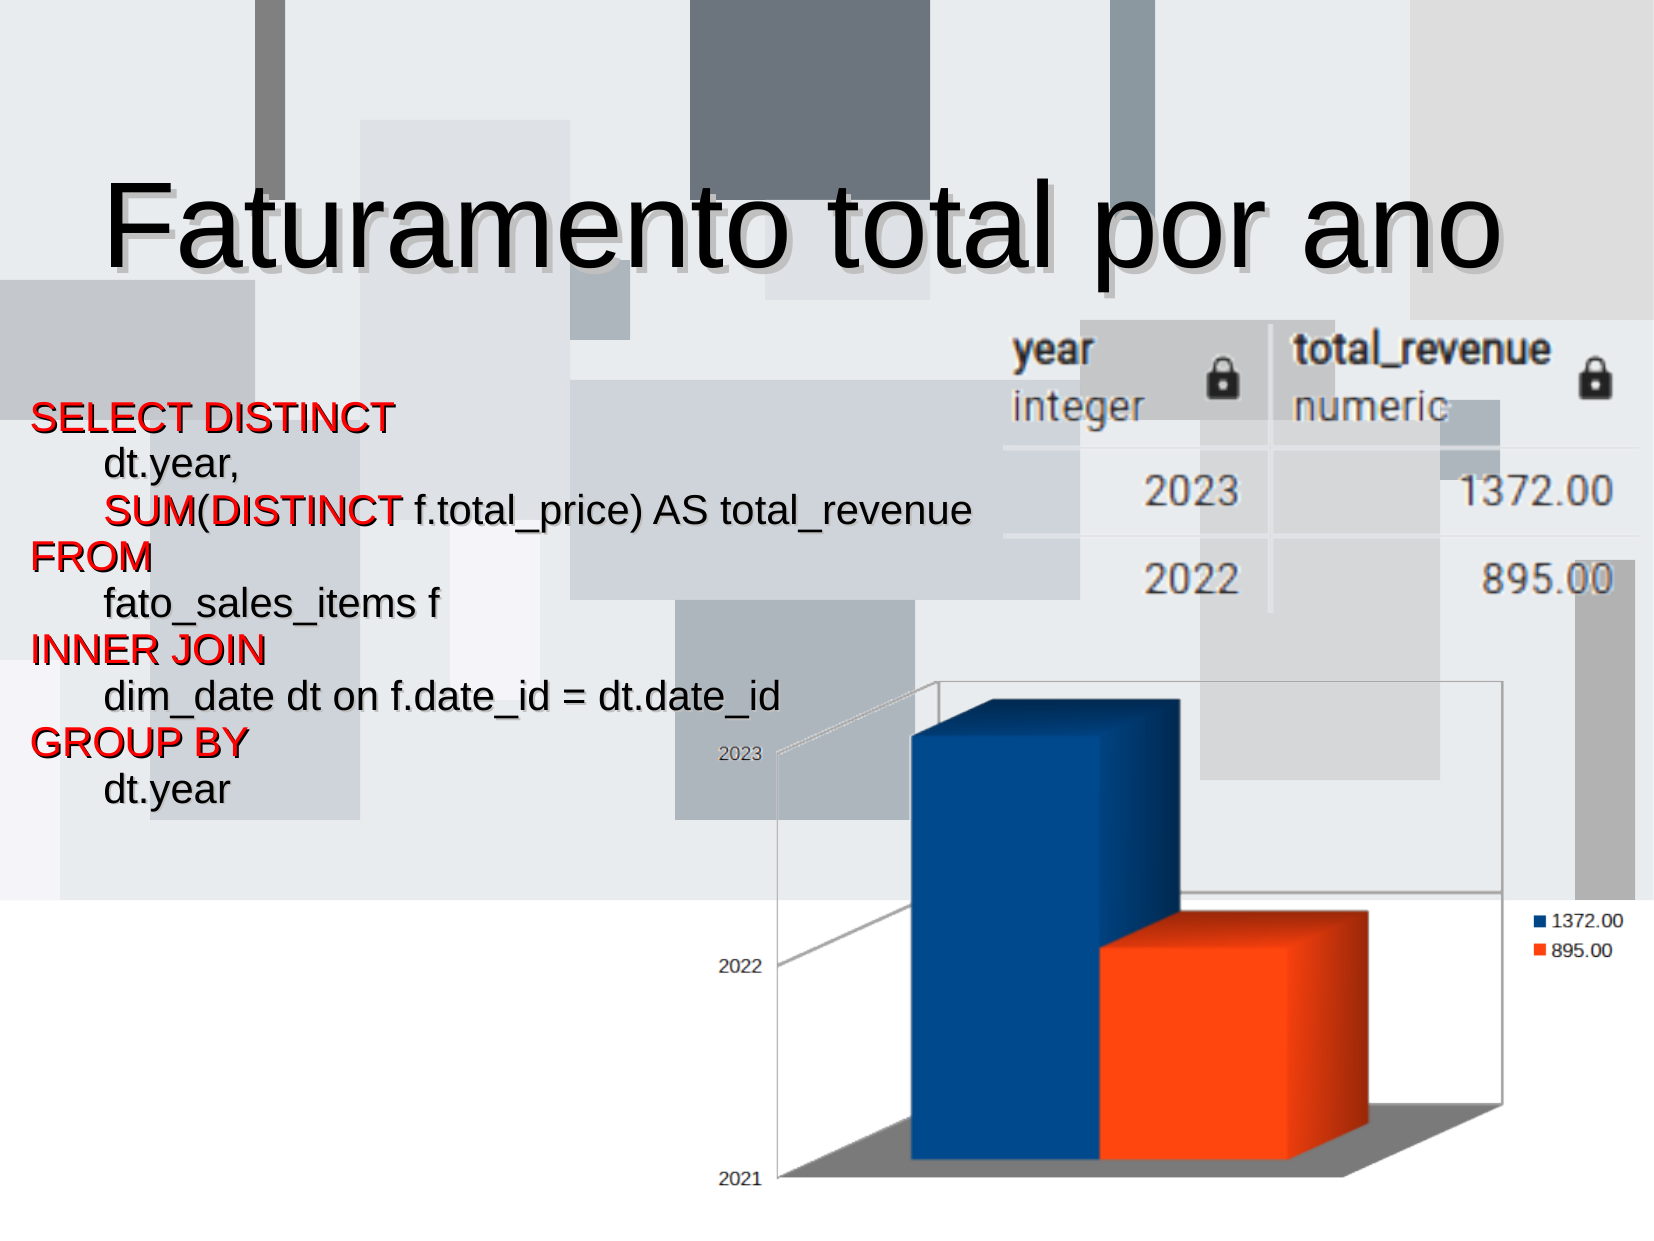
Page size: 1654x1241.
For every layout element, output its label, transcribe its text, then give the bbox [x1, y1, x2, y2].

title Faturamento total por ano [59, 88, 1548, 363]
picture [697, 670, 1645, 1203]
picture [1003, 324, 1639, 613]
subtitle SELECT DISTINCT dt.year, SUM(DISTINCT f.total_price) AS total_revenue FROM fato_sales_items f INNER JOIN dim_date dt on f.date_id = dt.date_id GROUP BY dt.year [29, 393, 975, 859]
